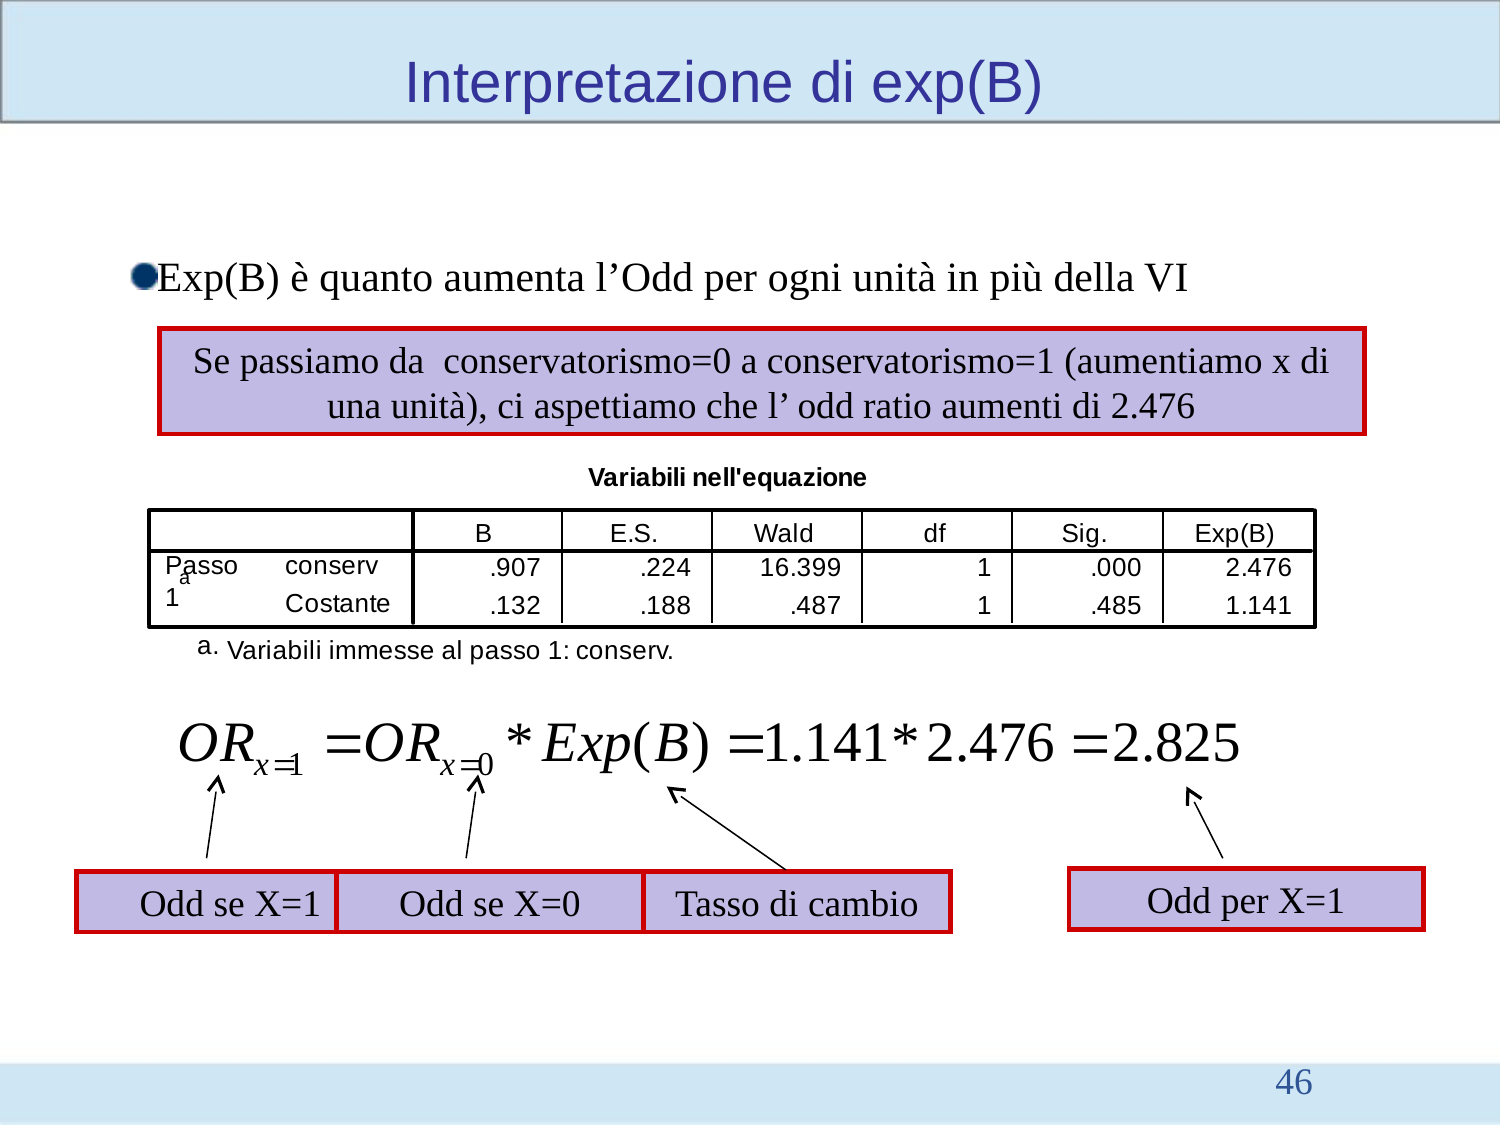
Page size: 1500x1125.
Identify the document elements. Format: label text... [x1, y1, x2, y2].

text_box Interpretazione di exp(B) [49, 7, 1400, 151]
chart [171, 704, 1250, 791]
picture [0, 0, 1500, 1125]
text_box Tasso di cambio [643, 871, 951, 933]
text_box Odd se X=1 [76, 871, 336, 933]
text_box Odd per X=1 [1069, 868, 1424, 930]
text_box Se passiamo da conservatorismo=0 a conservatorismo=1 (aumentiamo x di una unità), ci aspettiamo che l’ odd ratio aumenti di 2.476 [159, 328, 1365, 435]
text_box Odd se X=0 [336, 871, 643, 933]
text_box Exp(B) è quanto aumenta l’Odd per ogni unità in più della VI [112, 231, 1400, 308]
